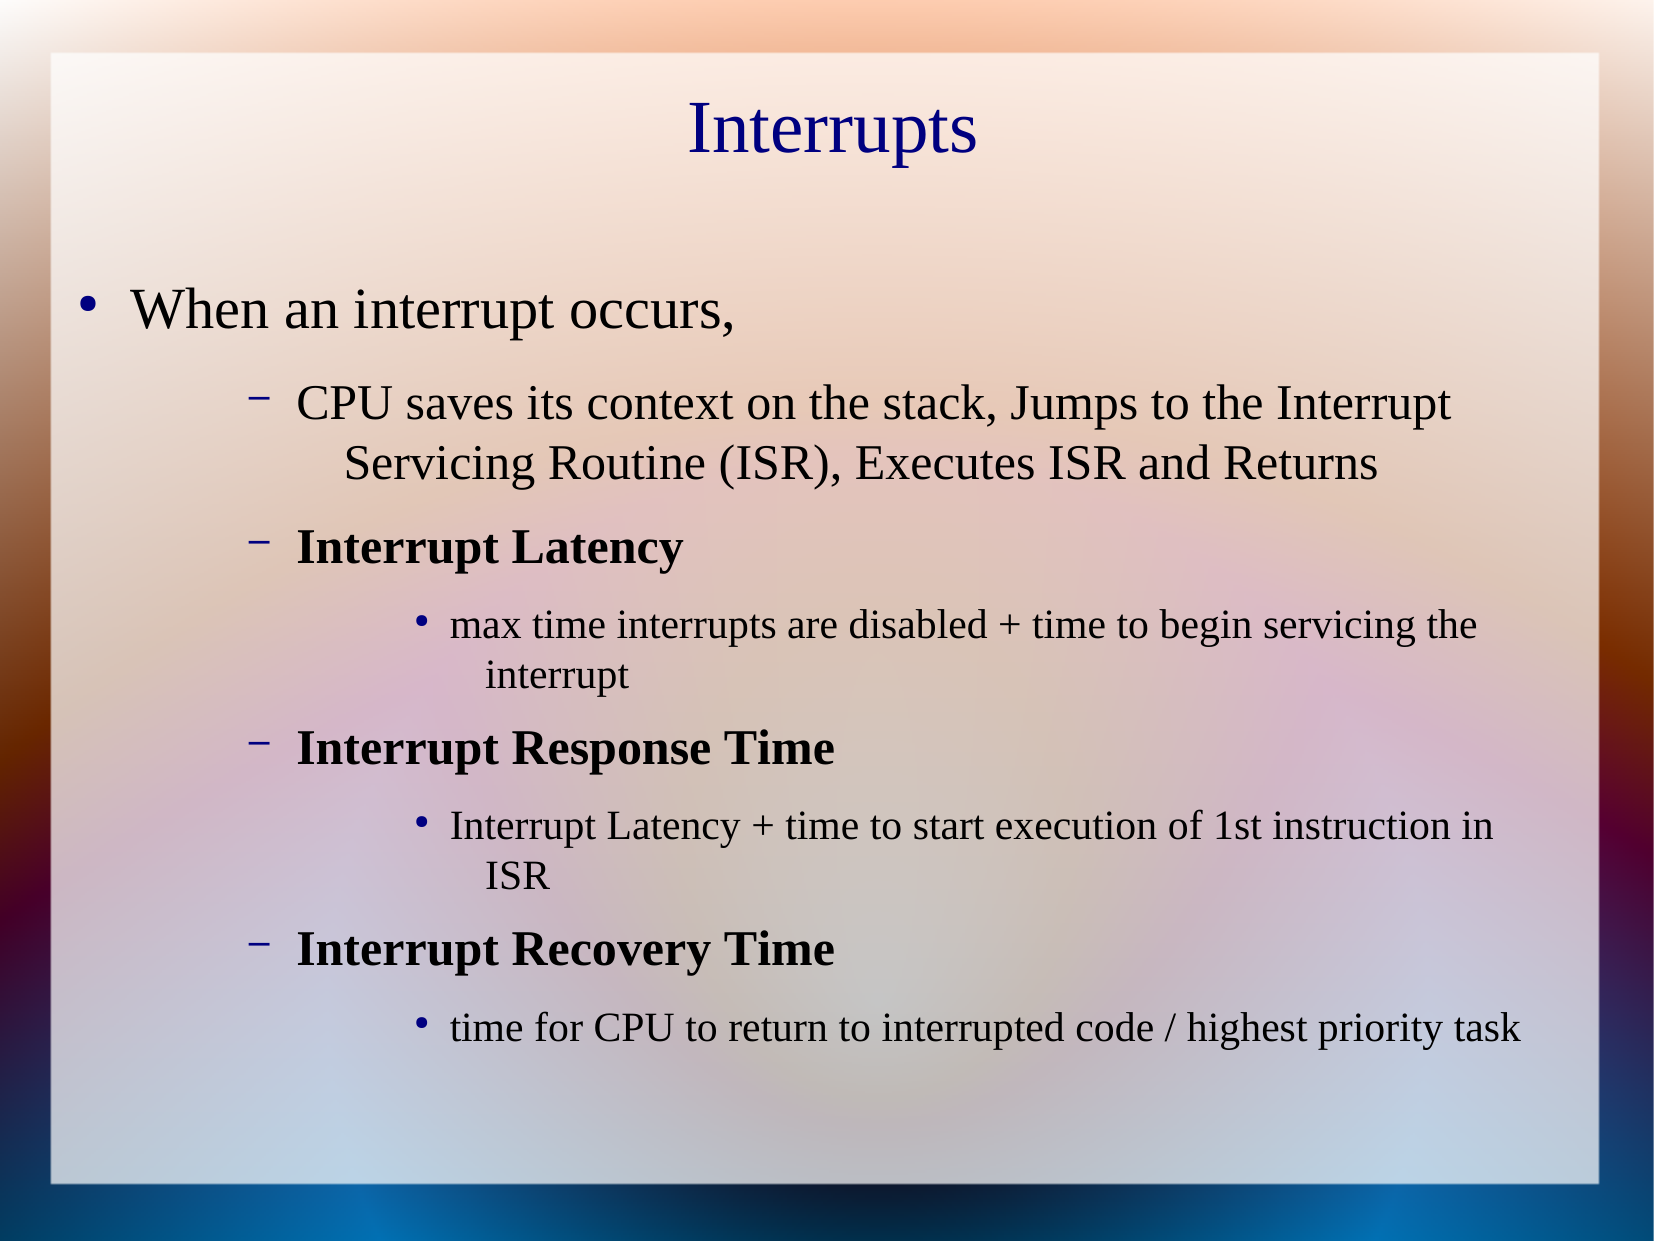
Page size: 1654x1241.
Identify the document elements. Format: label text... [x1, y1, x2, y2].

picture [0, 0, 1654, 1241]
list When an interrupt occurs, CPU saves its context on the stack, Jumps to the Interrupt Servicing Routine (ISR), Executes ISR and Returns Interrupt Latency max time interrupts are disabled + time to begin servicing the interrupt Interrupt Response Time Interrupt Latency + time to start execution of 1st instruction in ISR Interrupt Recovery Time time for CPU to return to interrupted code / highest priority task [60, 266, 1546, 1050]
title Interrupts [83, 61, 1584, 189]
